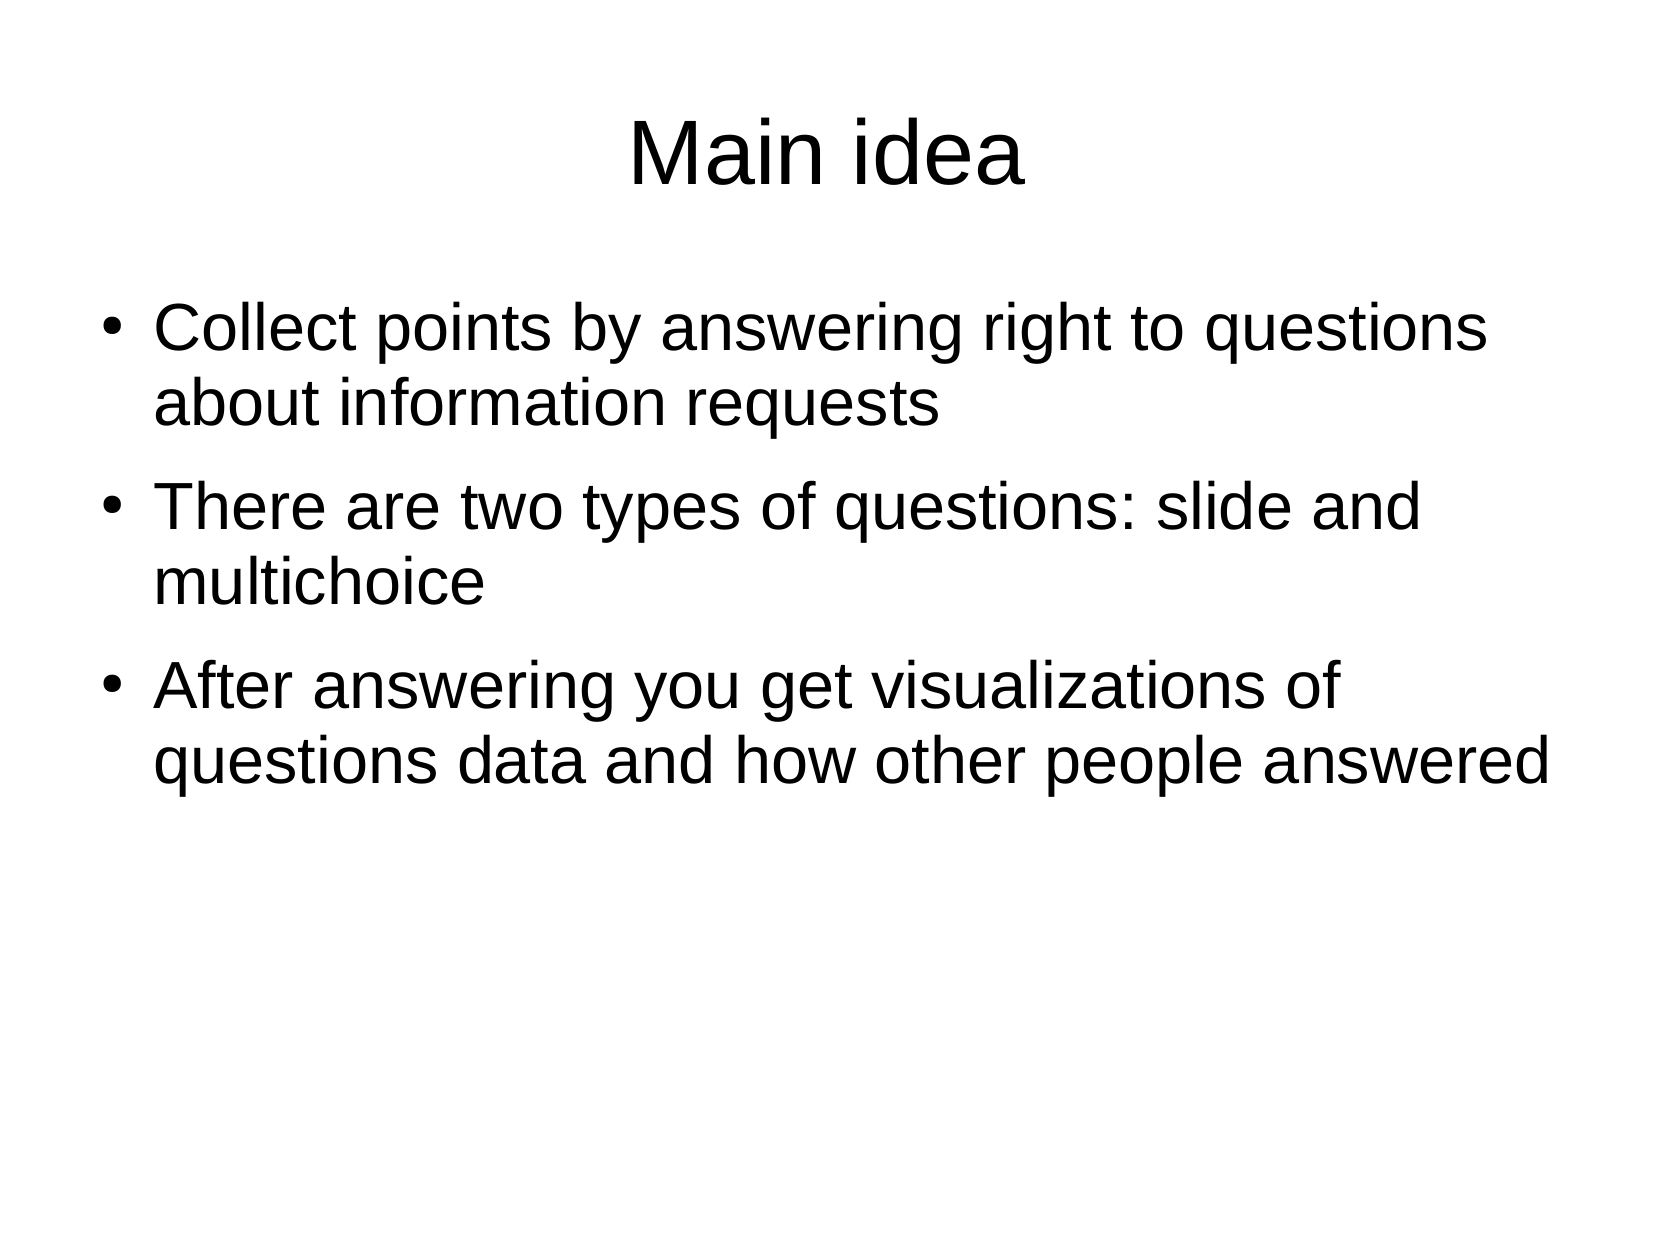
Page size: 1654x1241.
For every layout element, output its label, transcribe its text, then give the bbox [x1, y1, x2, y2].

list Collect points by answering right to questions about information requests There are two types of questions: slide and multichoice After answering you get visualizations of questions data and how other people answered [82, 290, 1571, 1109]
title Main idea [82, 49, 1571, 257]
